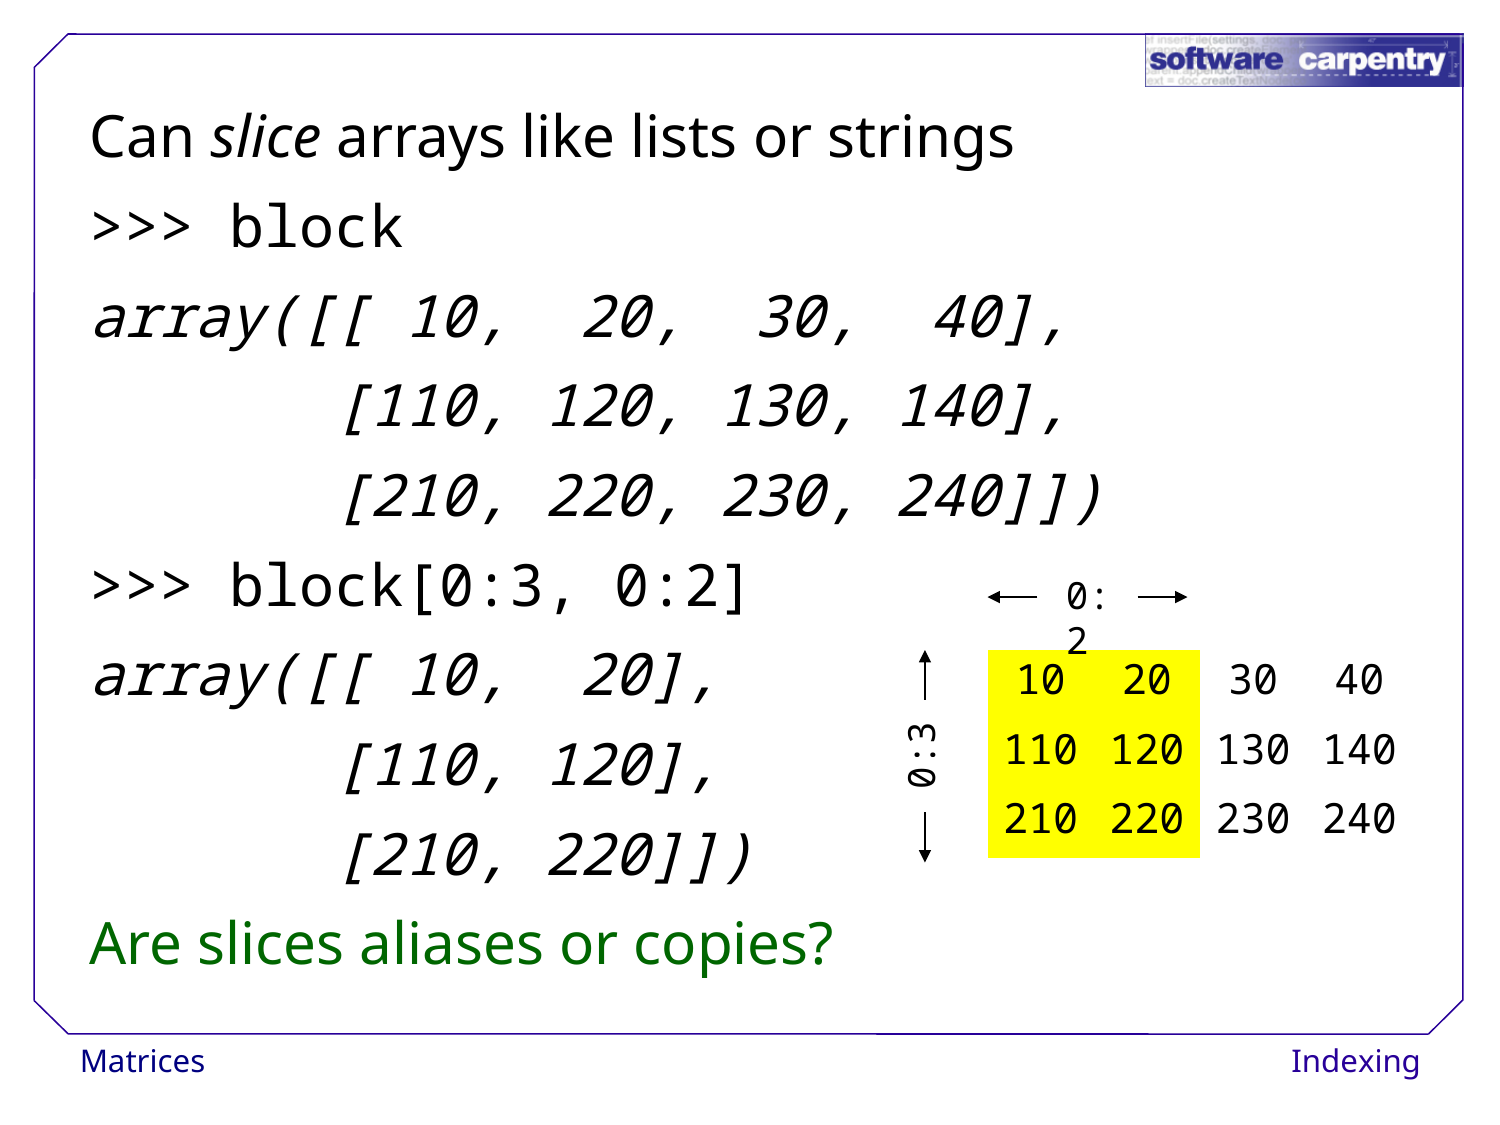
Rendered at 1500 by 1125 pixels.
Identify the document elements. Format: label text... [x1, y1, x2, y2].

table_header 10 [1049, 673, 1059, 691]
text_box 0:3 [890, 706, 951, 805]
table_cell 120 [1094, 720, 1200, 789]
table_cell 220 [1094, 789, 1200, 858]
table_header 10 [1046, 667, 1055, 685]
table_header 20 [1094, 650, 1200, 720]
table_cell 130 [1200, 720, 1306, 789]
table_cell 240 [1306, 789, 1412, 858]
table_cell 230 [1200, 789, 1306, 858]
table_header 10 [988, 650, 1094, 720]
table_header 30 [1200, 650, 1306, 720]
picture [1145, 33, 1464, 87]
list Can slice arrays like lists or strings >>> block array([[ 10, 20, 30, 40], [110, 120, 130, 140], [210, 220, 230, 240]]) >>> block[0:3, 0:2] array([[ 10, 20], [110, 120], [210, 220]]) Are slices aliases or copies? [75, 99, 1426, 1013]
table_cell 140 [1306, 720, 1412, 789]
table_cell 110 [988, 720, 1094, 789]
table_header 40 [1306, 650, 1412, 720]
text_box 0:2 [1051, 564, 1138, 671]
table_cell 210 [988, 789, 1094, 858]
